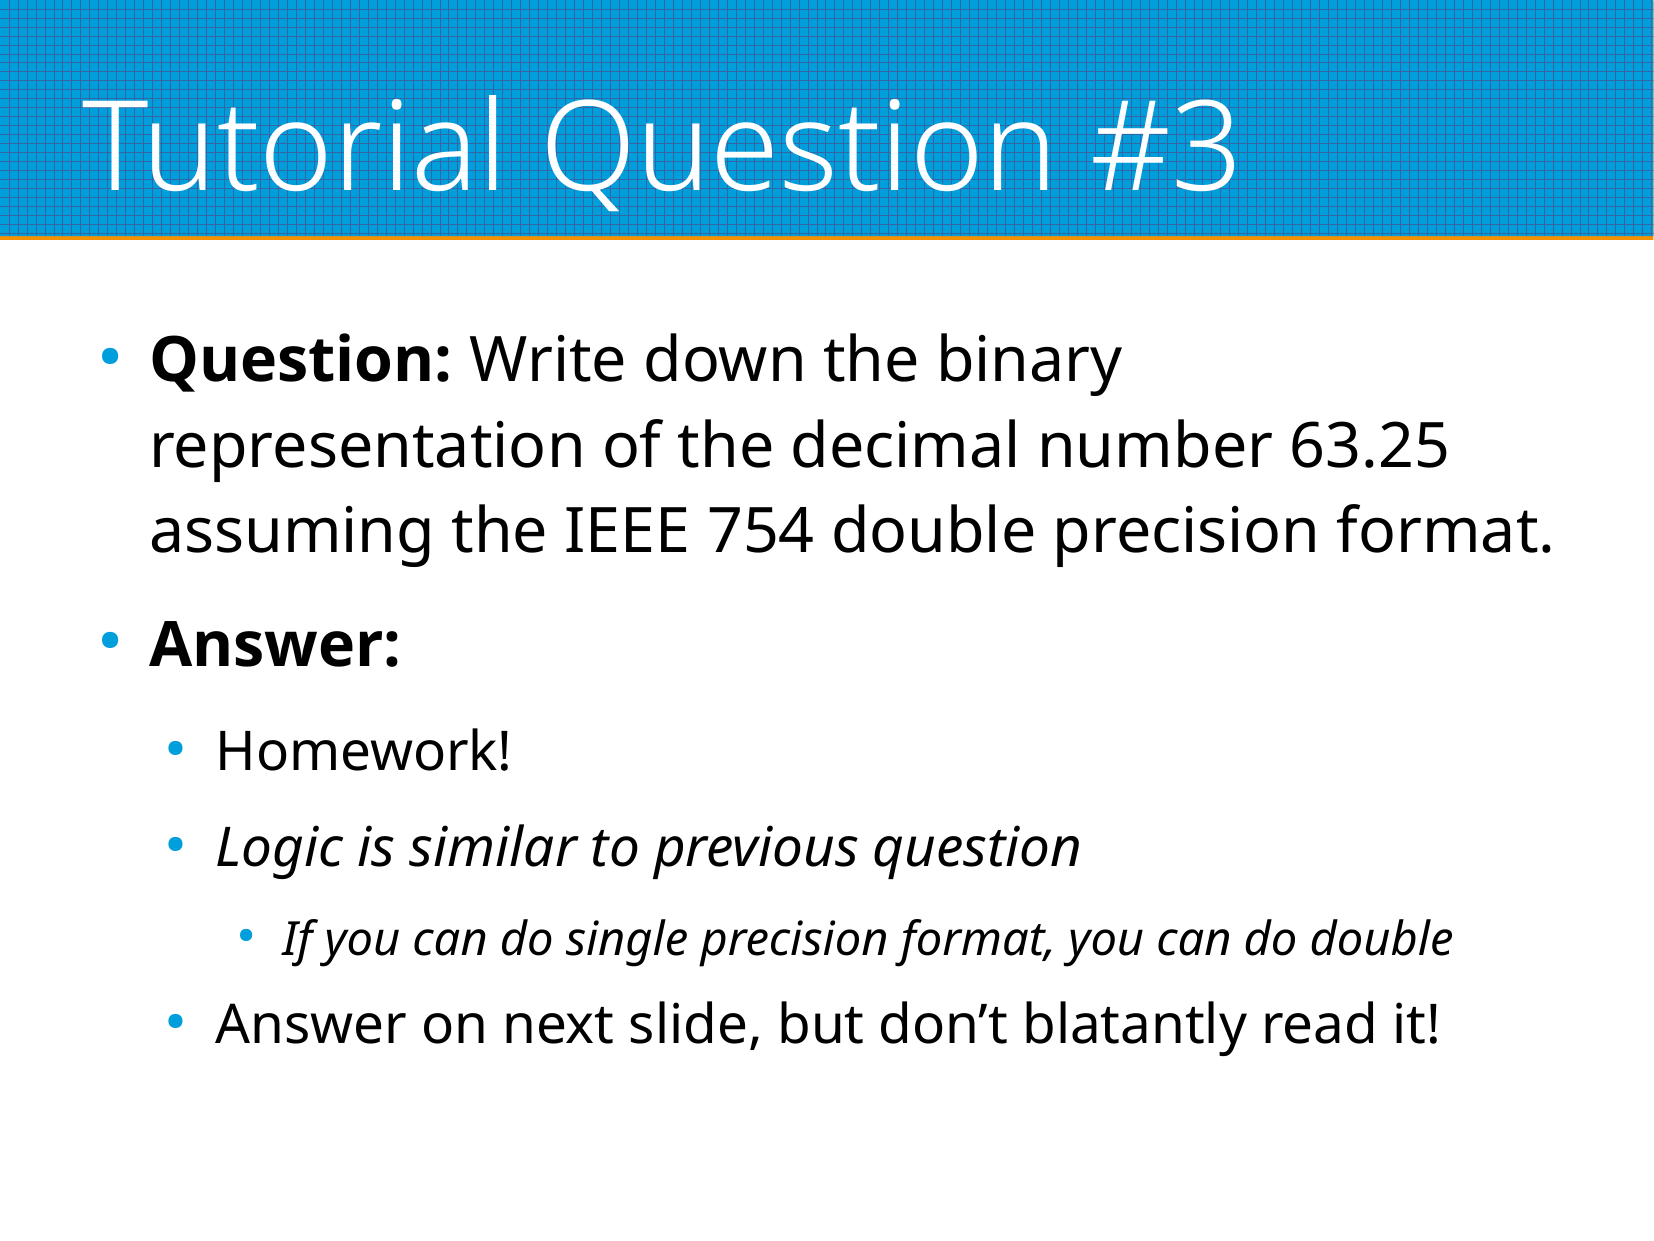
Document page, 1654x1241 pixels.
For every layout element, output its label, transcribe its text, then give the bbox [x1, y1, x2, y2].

list Question: Write down the binary representation of the decimal number 63.25 assuming the IEEE 754 double precision format. Answer: Homework! Logic is similar to previous question If you can do single precision format, you can do double Answer on next slide, but don’t blatantly read it! [82, 314, 1563, 1081]
title Tutorial Question #3 [82, 19, 1571, 227]
